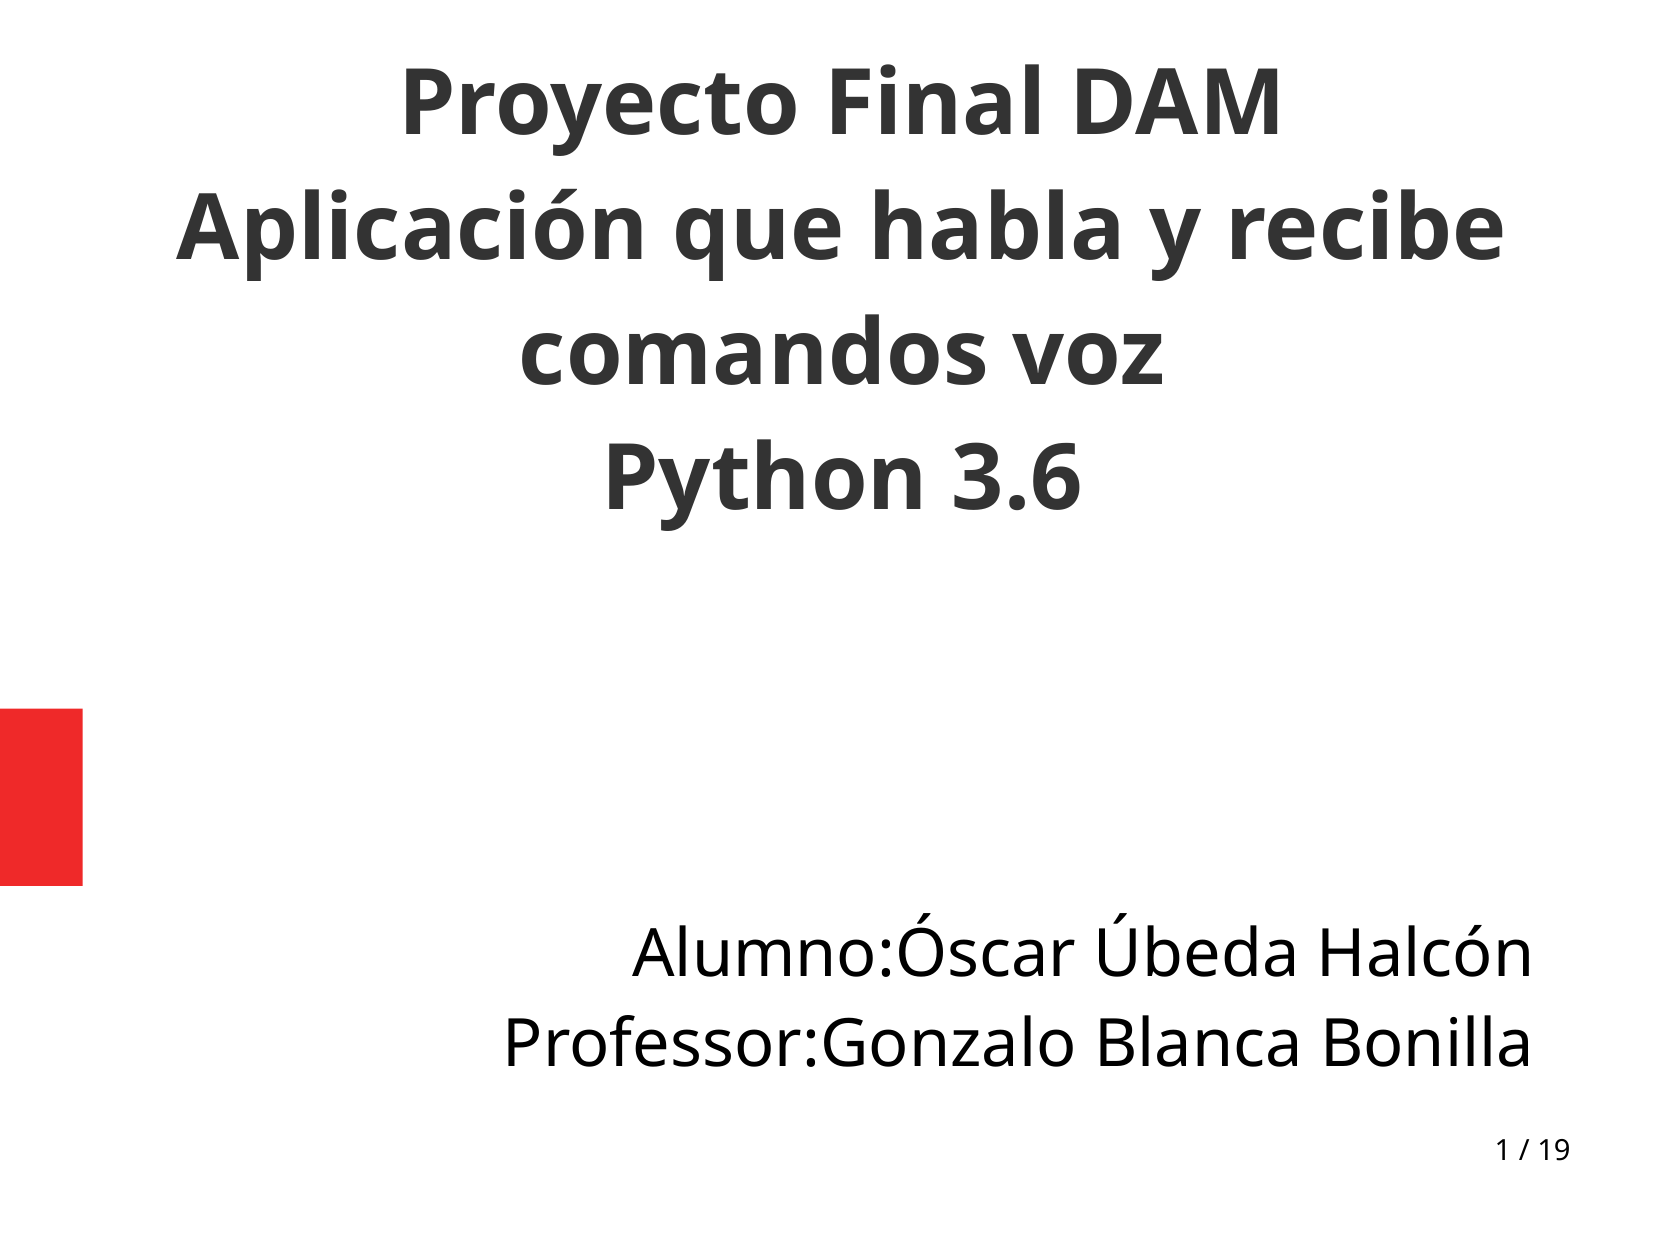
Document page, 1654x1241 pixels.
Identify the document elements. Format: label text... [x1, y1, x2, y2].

subtitle Alumno:Óscar Úbeda Halcón Professor:Gonzalo Blanca Bonilla [129, 915, 1536, 1077]
title Proyecto Final DAM Aplicación que habla y recibe comandos voz Python 3.6 [139, 72, 1546, 501]
